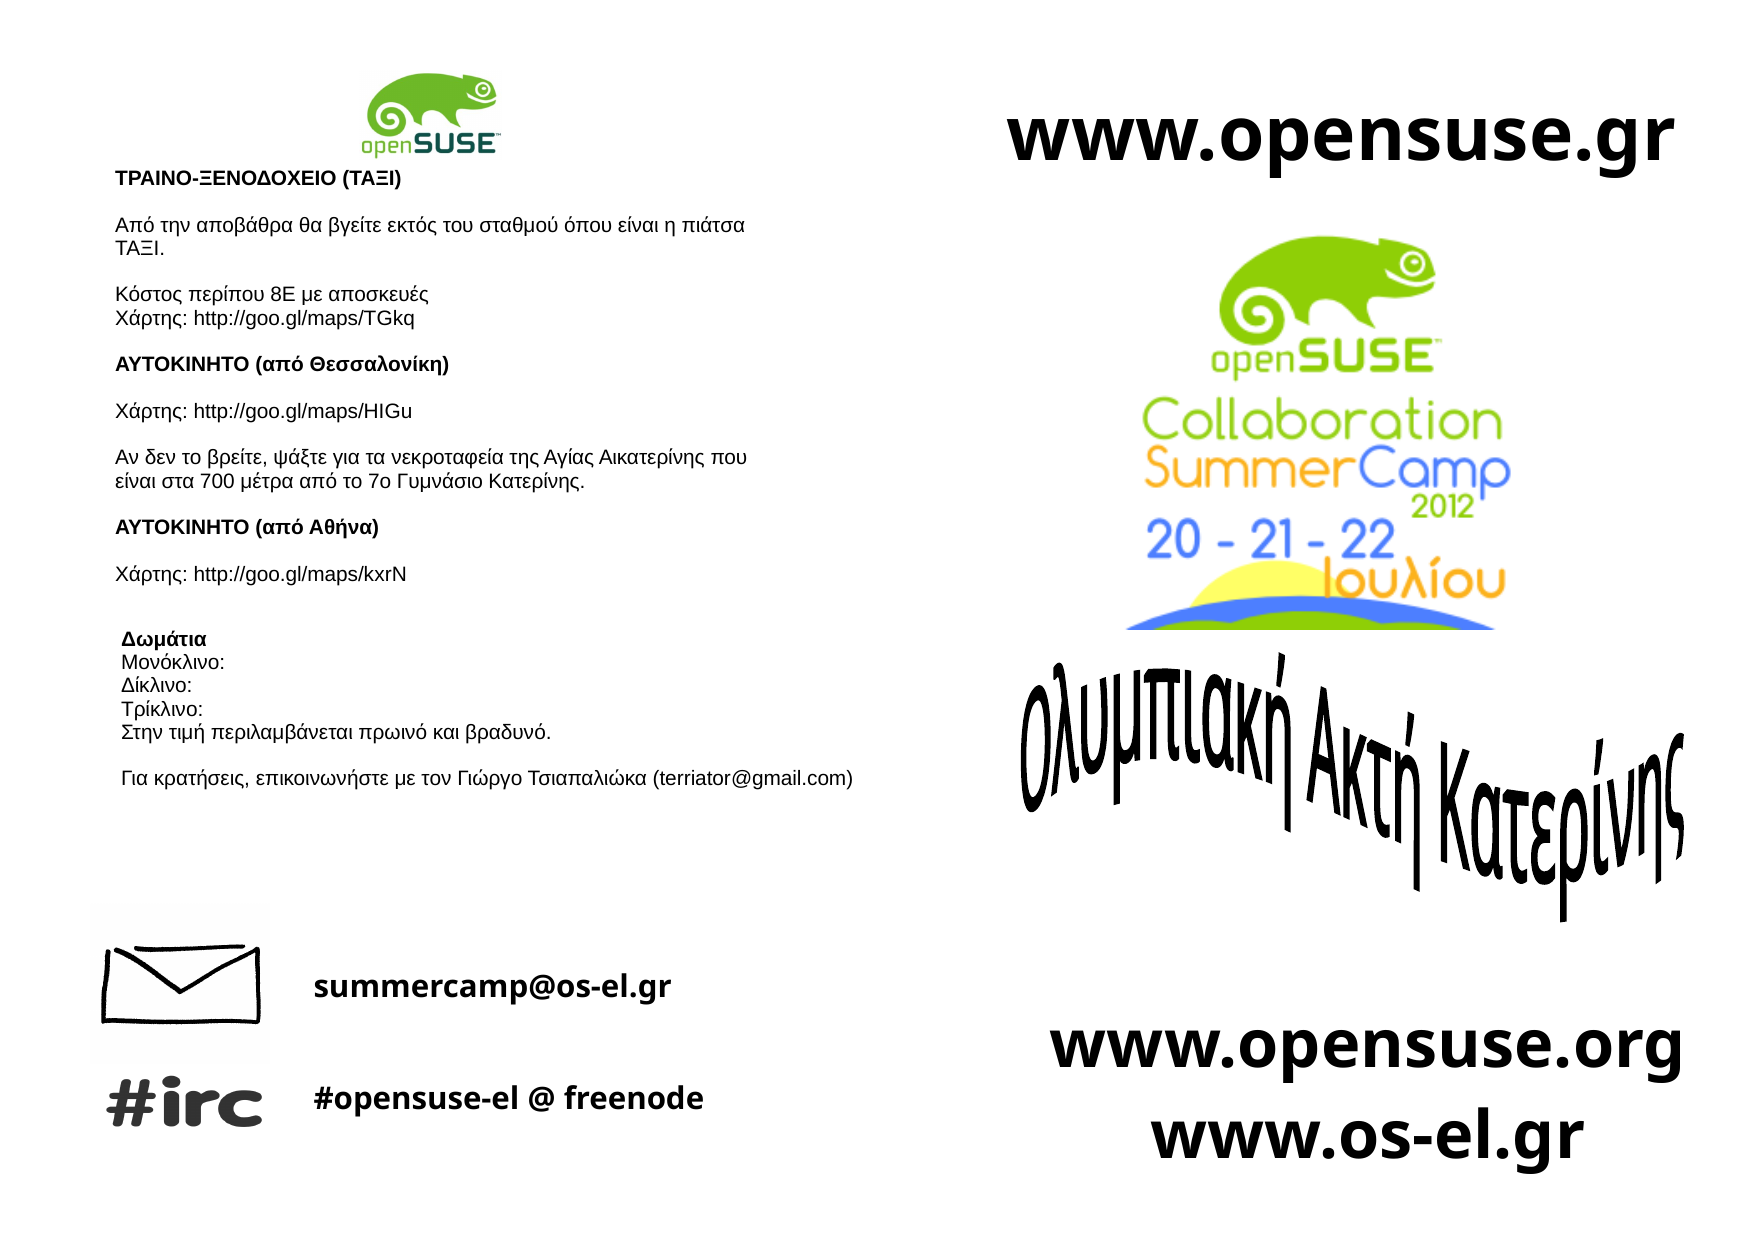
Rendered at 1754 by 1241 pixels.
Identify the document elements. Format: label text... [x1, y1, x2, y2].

text_box Ολυμπιακή Ακτή Κατερίνης [1021, 685, 1050, 812]
text_box Ολυμπιακή Ακτή Κατερίνης [1367, 740, 1391, 837]
text_box Ολυμπιακή Ακτή Κατερίνης [1081, 678, 1107, 774]
text_box www.opensuse.org www.os-el.gr [1035, 988, 1672, 1201]
text_box Ολυμπιακή Ακτή Κατερίνης [1607, 769, 1634, 867]
text_box Ολυμπιακή Ακτή Κατερίνης [1666, 733, 1684, 859]
text_box Ολυμπιακή Ακτή Κατερίνης [1051, 663, 1078, 796]
text_box Ολυμπιακή Ακτή Κατερίνης [1344, 727, 1367, 827]
text_box Ολυμπιακή Ακτή Κατερίνης [1441, 742, 1470, 871]
text_box Ολυμπιακή Ακτή Κατερίνης [1639, 755, 1661, 883]
text_box Ολυμπιακή Ακτή Κατερίνης [1114, 670, 1140, 805]
text_box Ολυμπιακή Ακτή Κατερίνης [1531, 791, 1555, 884]
text_box Ολυμπιακή Ακτή Κατερίνης [1560, 789, 1587, 922]
picture [90, 903, 276, 1160]
text_box #opensuse-el @ freenode [298, 1068, 741, 1127]
text_box Ολυμπιακή Ακτή Κατερίνης [1594, 784, 1608, 875]
text_box Ολυμπιακή Ακτή Κατερίνης [1203, 674, 1233, 771]
text_box Ολυμπιακή Ακτή Κατερίνης [1266, 692, 1290, 832]
text_box Ολυμπιακή Ακτή Κατερίνης [1503, 790, 1528, 884]
text_box Ολυμπιακή Ακτή Κατερίνης [1307, 687, 1340, 815]
text_box Δωμάτια Μονόκλινο: Δίκλινο: Τρίκλινο: Στην τιμή περιλαμβάνεται πρωινό και βραδυνό. Για κρατήσεις, επικοινωνήστε με τον Γιώργο Τσιαπαλιώκα (terriator@gmail.com) [106, 620, 869, 798]
text_box Ολυμπιακή Ακτή Κατερίνης [1238, 682, 1262, 780]
picture [1118, 212, 1536, 630]
text_box www.opensuse.gr [992, 73, 1718, 191]
text_box Ολυμπιακή Ακτή Κατερίνης [1185, 670, 1200, 763]
text_box summercamp@os-el.gr [298, 956, 932, 1056]
text_box Ολυμπιακή Ακτή Κατερίνης [1472, 783, 1502, 879]
text_box ΤΡΑΙΝΟ-ΞΕΝΟΔΟΧΕΙΟ (ΤΑΞΙ) Από την αποβάθρα θα βγείτε εκτός του σταθμού όπου είναι η πιάτσα ΤΑΞΙ. Κόστος περίπου 8Ε με αποσκευές Χάρτης: http://goo.gl/maps/TGkq ΑΥΤΟΚΙΝΗΤΟ (από Θεσσαλονίκη) Χάρτης: http://goo.gl/maps/HIGu Αν δεν το βρείτε, ψάξτε για τα νεκροταφεία της Αγίας Αικατερίνης που είναι στα 700 μέτρα από το 7ο Γυμνάσιο Κατερίνης. ΑΥΤΟΚΙΝΗΤΟ (από Αθήνα) Χάρτης: http://goo.gl/maps/kxrN [100, 159, 768, 594]
text_box Ολυμπιακή Ακτή Κατερίνης [1395, 751, 1419, 891]
picture [359, 70, 502, 159]
text_box Ολυμπιακή Ακτή Κατερίνης [1144, 669, 1180, 761]
